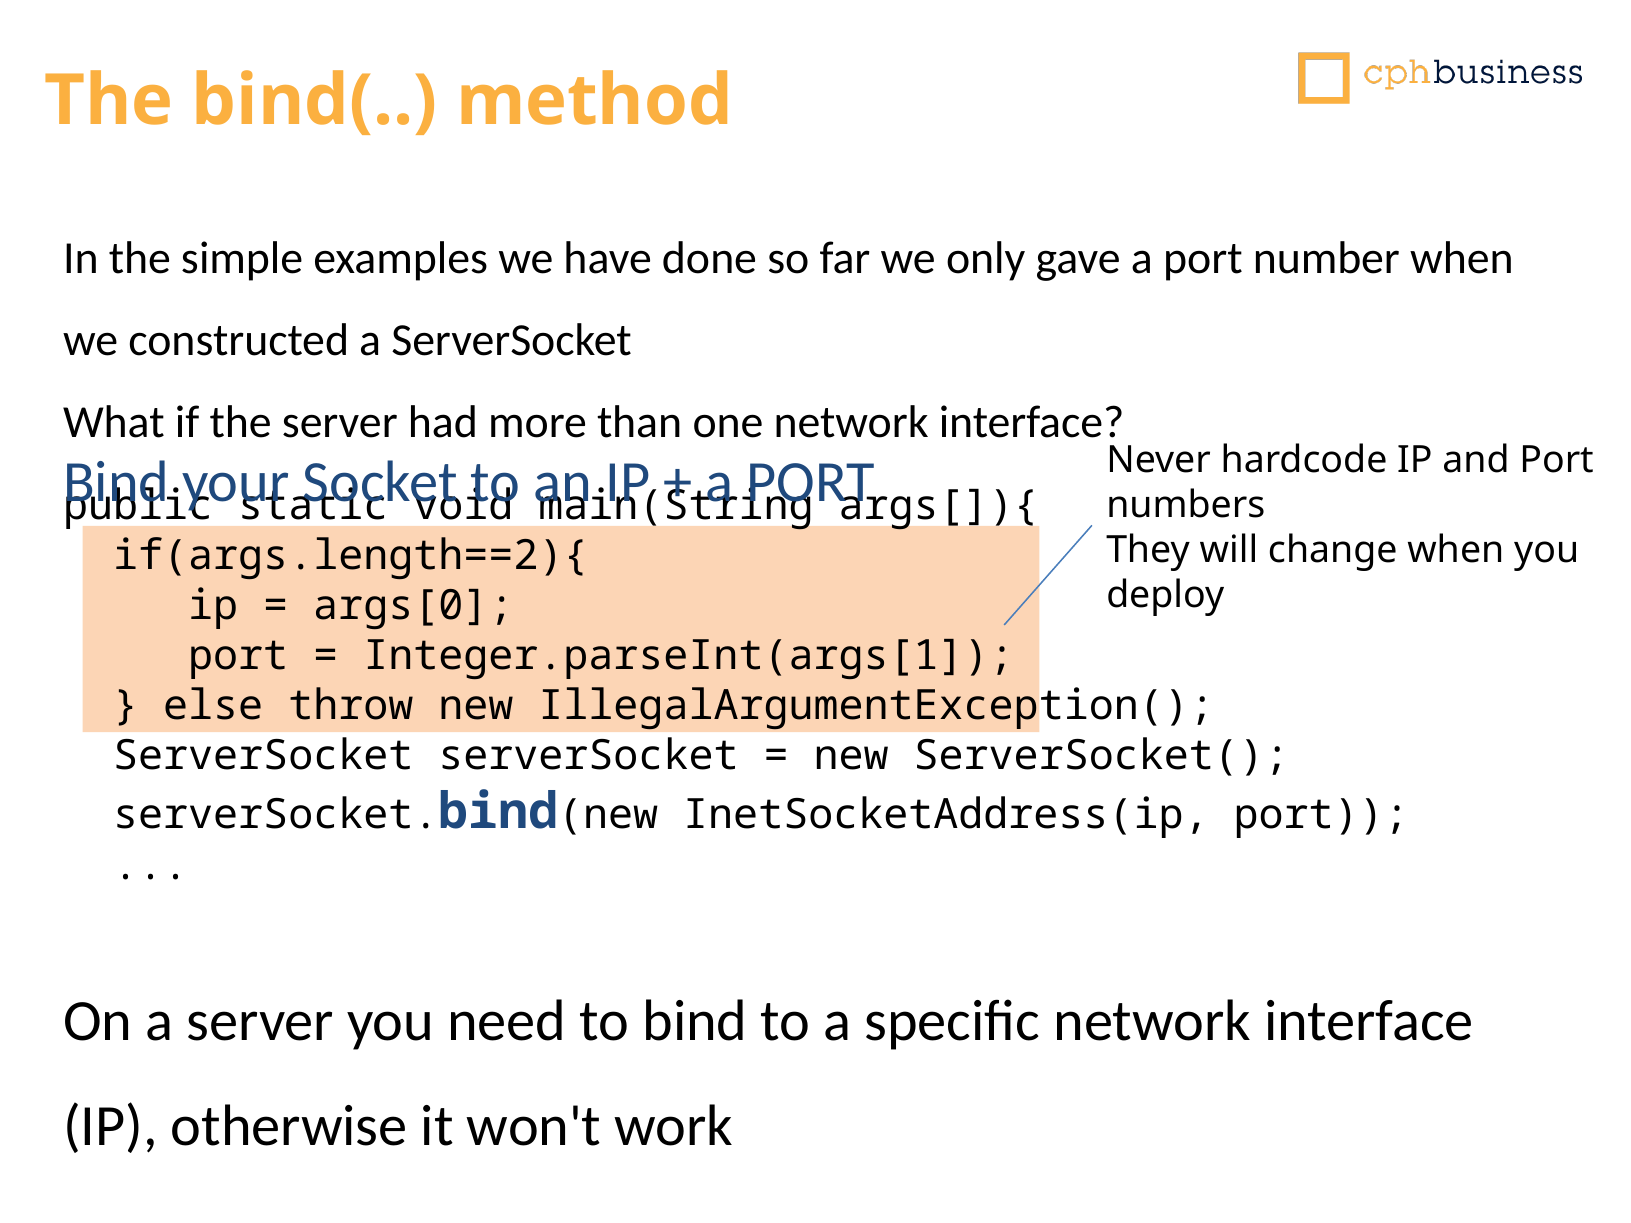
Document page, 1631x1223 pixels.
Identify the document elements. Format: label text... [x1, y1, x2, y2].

text_box On a server you need to bind to a specific network interface (IP), otherwise it won't work [48, 938, 1544, 1165]
text_box public static void main(String args[]){ if(args.length==2){ ip = args[0]; port = Integer.parseInt(args[1]); } else throw new IllegalArgumentException(); ServerSocket serverSocket = new ServerSocket(); serverSocket.bind(new InetSocketAddress(ip, port)); ... [48, 470, 1449, 896]
text_box Never hardcode IP and Port numbers They will change when you deploy [1449, 427, 1631, 623]
text_box The bind(..) method [29, 46, 1364, 170]
text_box Bind your Socket to an IP + a PORT [48, 400, 901, 521]
text_box In the simple examples we have done so far we only gave a port number when we constructed a ServerSocket What if the server had more than one network interface? [48, 192, 1544, 455]
picture [1247, 1, 1631, 155]
